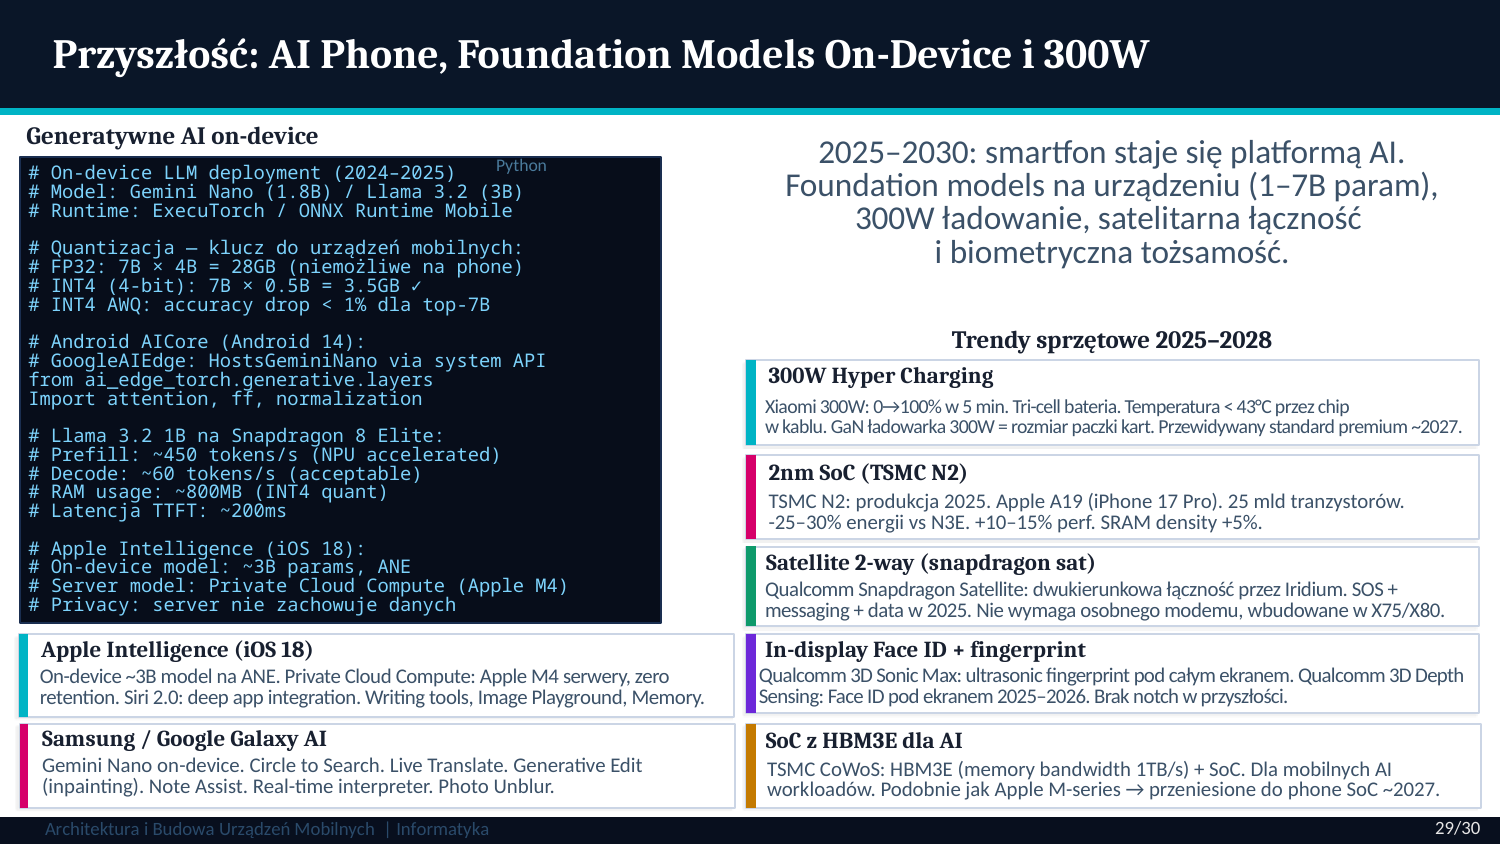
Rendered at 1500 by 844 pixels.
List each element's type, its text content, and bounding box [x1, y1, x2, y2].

text_box [1425, 634, 1479, 713]
text_box Apple Intelligence (iOS 18) [41, 634, 724, 666]
text_box Trendy sprzętowe 2025–2028 [749, 321, 1476, 360]
text_box [746, 724, 1481, 808]
text_box Przyszłość: AI Phone, Foundation Models On-Device i 300W [53, 9, 1447, 102]
text_box Satellite 2-way (snapdragon sat) [766, 543, 1467, 581]
text_box [746, 455, 1479, 539]
text_box [655, 157, 661, 166]
text_box [19, 634, 734, 717]
text_box /30 [1420, 806, 1500, 844]
text_box [746, 546, 1479, 626]
text_box Xiaomi 300W: 0→100% w 5 min. Tri-cell bateria. Temperatura < 43°C przez chip w kablu. GaN ładowarka 300W = rozmiar paczki kart. Przewidywany standard premium ~2027. [765, 395, 1467, 442]
text_box [0, 817, 1420, 844]
text_box [20, 157, 661, 623]
text_box Generatywne AI on-device [26, 115, 620, 157]
text_box [0, 0, 1500, 115]
text_box TSMC N2: produkcja 2025. Apple A19 (iPhone 17 Pro). 25 mld tranzystorów. -25–30% energii vs N3E. +10–15% perf. SRAM density +5%. [769, 493, 1469, 535]
text_box 2nm SoC (TSMC N2) [769, 456, 1469, 490]
text_box Samsung / Google Galaxy AI [42, 723, 725, 756]
text_box In-display Face ID + fingerprint [765, 630, 1425, 661]
text_box 300W Hyper Charging [769, 361, 1469, 392]
text_box Architektura i Budowa Urządzeń Mobilnych | Informatyka [45, 819, 1420, 843]
text_box [746, 360, 1479, 445]
text_box SoC z HBM3E dla AI [766, 722, 1439, 761]
text_box [20, 724, 735, 808]
text_box Gemini Nano on-device. Circle to Search. Live Translate. Generative Edit (inpainting). Note Assist. Real-time interpreter. Photo Unblur. [42, 756, 725, 799]
text_box # On-device LLM deployment (2024–2025) # Model: Gemini Nano (1.8B) / Llama 3.2 (3B) # Runtime: ExecuTorch / ONNX Runtime Mobile # Quantizacja — klucz do urządzeń mobilnych: # FP32: 7B × 4B = 28GB (niemożliwe na phone) # INT4 (4-bit): 7B × 0.5B = 3.5GB ✓ # INT4 AWQ: accuracy drop < 1% dla top-7B # Android AICore (Android 14): # GoogleAIEdge: HostsGeminiNano via system API from ai_edge_torch.generative.layers Import attention, ff, normalization # Llama 3.2 1B na Snapdragon 8 Elite: # Prefill: ~450 tokens/s (NPU accelerated) # Decode: ~60 tokens/s (acceptable) # RAM usage: ~800MB (INT4 quant) # Latencja TTFT: ~200ms # Apple Intelligence (iOS 18): # On-device model: ~3B params, ANE # Server model: Private Cloud Compute (Apple M4) # Privacy: server nie zachowuje danych [28, 166, 661, 606]
text_box [746, 634, 765, 713]
text_box Python [496, 153, 655, 166]
text_box Qualcomm 3D Sonic Max: ultrasonic fingerprint pod całym ekranem. Qualcomm 3D Depth Sensing: Face ID pod ekranem 2025–2026. Brak notch w przyszłości. [759, 661, 1473, 715]
text_box 2025–2030: smartfon staje się platformą AI. Foundation models na urządzeniu (1–7B param), 300W ładowanie, satelitarna łączność i biometryczna tożsamość. [746, 123, 1479, 287]
text_box On-device ~3B model na ANE. Private Cloud Compute: Apple M4 serwery, zero retention. Siri 2.0: deep app integration. Writing tools, Image Playground, Memory. [40, 666, 723, 711]
text_box Qualcomm Snapdragon Satellite: dwukierunkowa łączność przez Iridium. SOS + messaging + data w 2025. Nie wymaga osobnego modemu, wbudowane w X75/X80. [765, 581, 1469, 623]
text_box TSMC CoWoS: HBM3E (memory bandwidth 1TB/s) + SoC. Dla mobilnych AI workloadów. Podobnie jak Apple M-series → przeniesione do phone SoC ~2027. [767, 758, 1479, 805]
